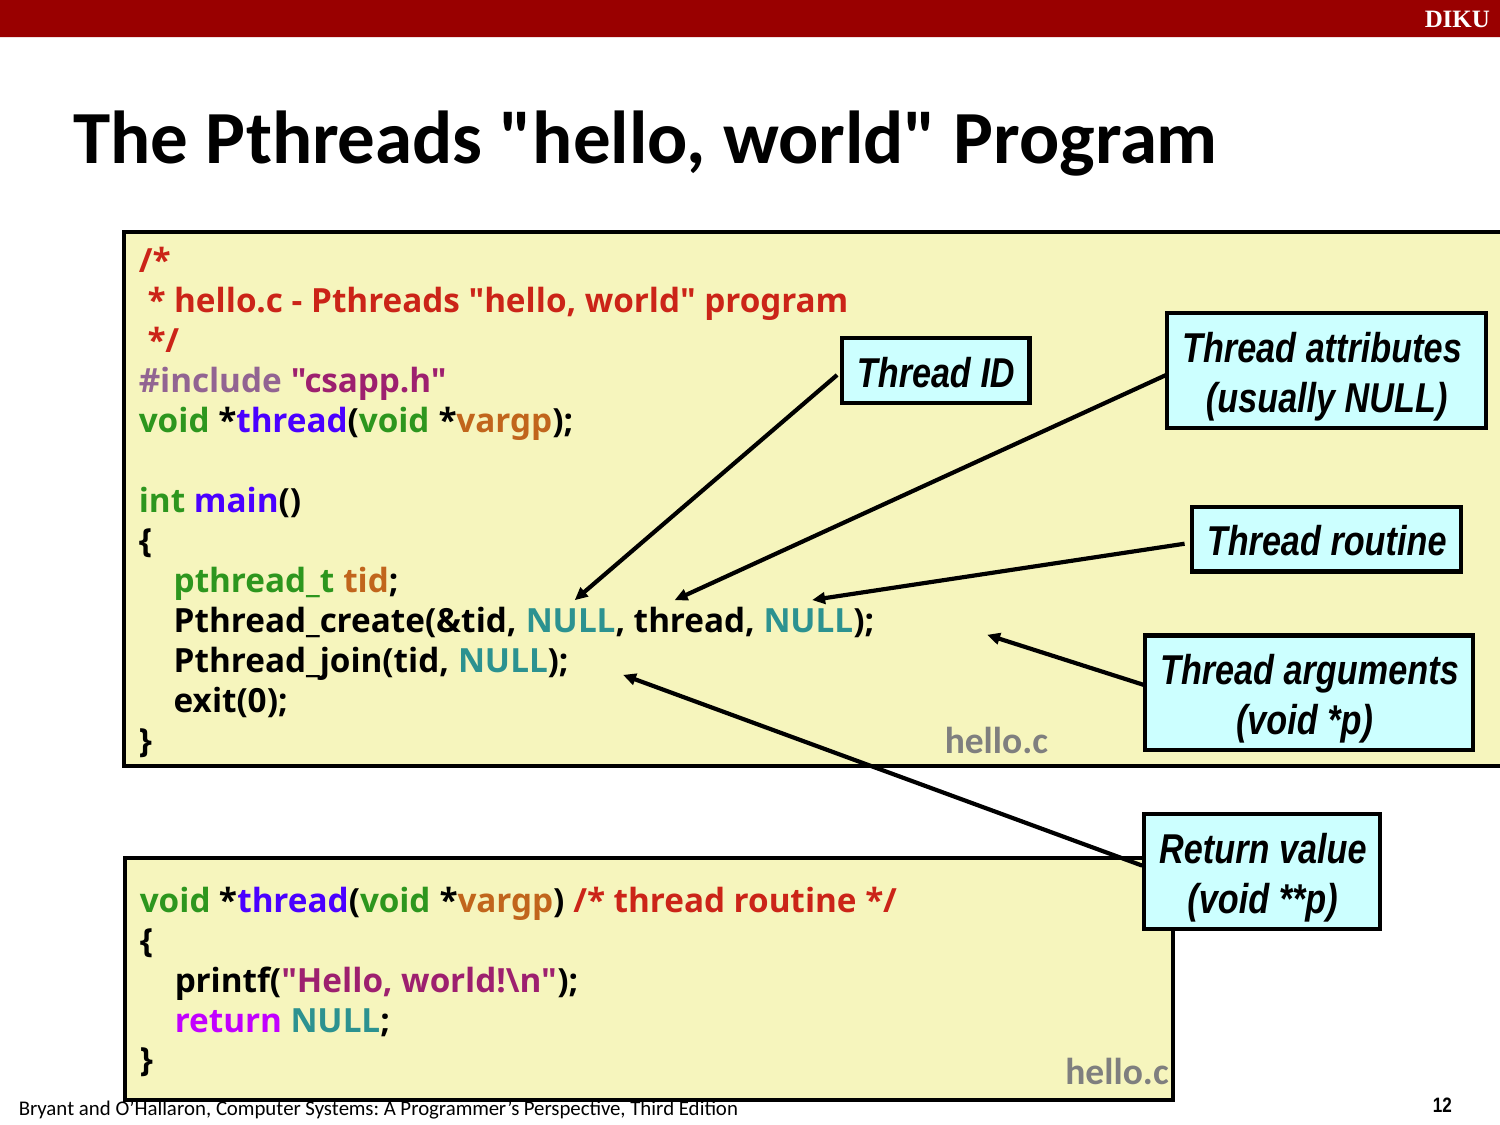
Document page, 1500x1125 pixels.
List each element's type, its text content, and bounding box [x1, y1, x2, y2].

text_box Thread routine [1192, 506, 1462, 572]
text_box Thread attributes (usually NULL) [1167, 312, 1486, 428]
text_box hello.c [1050, 1039, 1184, 1100]
text_box void *thread(void *vargp) /* thread routine */ { printf("Hello, world!\n"); return NULL; } [124, 857, 1173, 1100]
text_box hello.c [930, 708, 1064, 769]
text_box Return value (void **p) [1144, 814, 1380, 929]
text_box Thread arguments (void *p) [1145, 635, 1474, 751]
text_box The Pthreads "hello, world" Program [58, 71, 1304, 197]
text_box /* * hello.c - Pthreads "hello, world" program */ #include "csapp.h" void *thread(void *vargp); int main() { pthread_t tid; Pthread_create(&tid, NULL, thread, NULL); Pthread_join(tid, NULL); exit(0); } [124, 232, 1500, 767]
text_box Thread ID [842, 338, 1030, 403]
